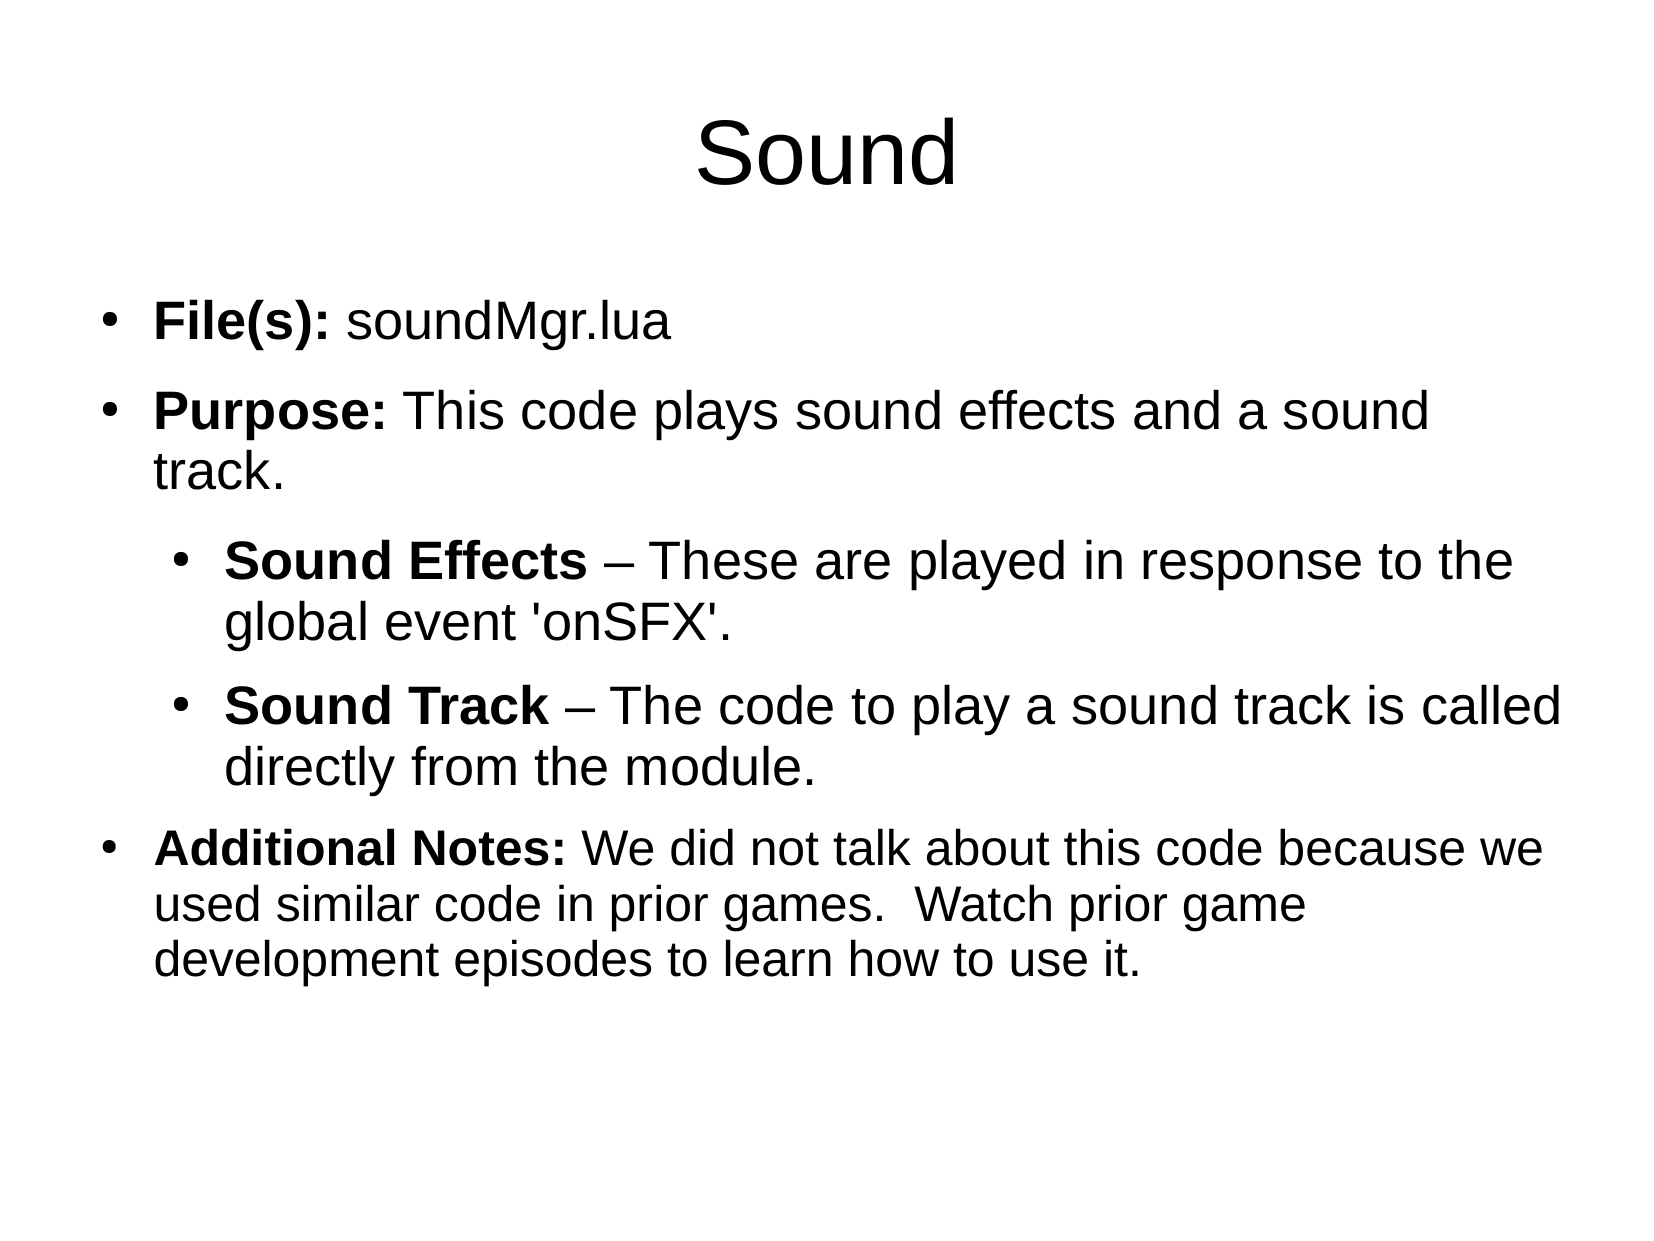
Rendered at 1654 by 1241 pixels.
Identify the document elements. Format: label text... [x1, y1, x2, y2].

title Sound [82, 49, 1571, 257]
list File(s): soundMgr.lua Purpose: This code plays sound effects and a sound track. Sound Effects – These are played in response to the global event 'onSFX'. Sound Track – The code to play a sound track is called directly from the module. Additional Notes: We did not talk about this code because we used similar code in prior games. Watch prior game development episodes to learn how to use it. [82, 290, 1571, 1109]
